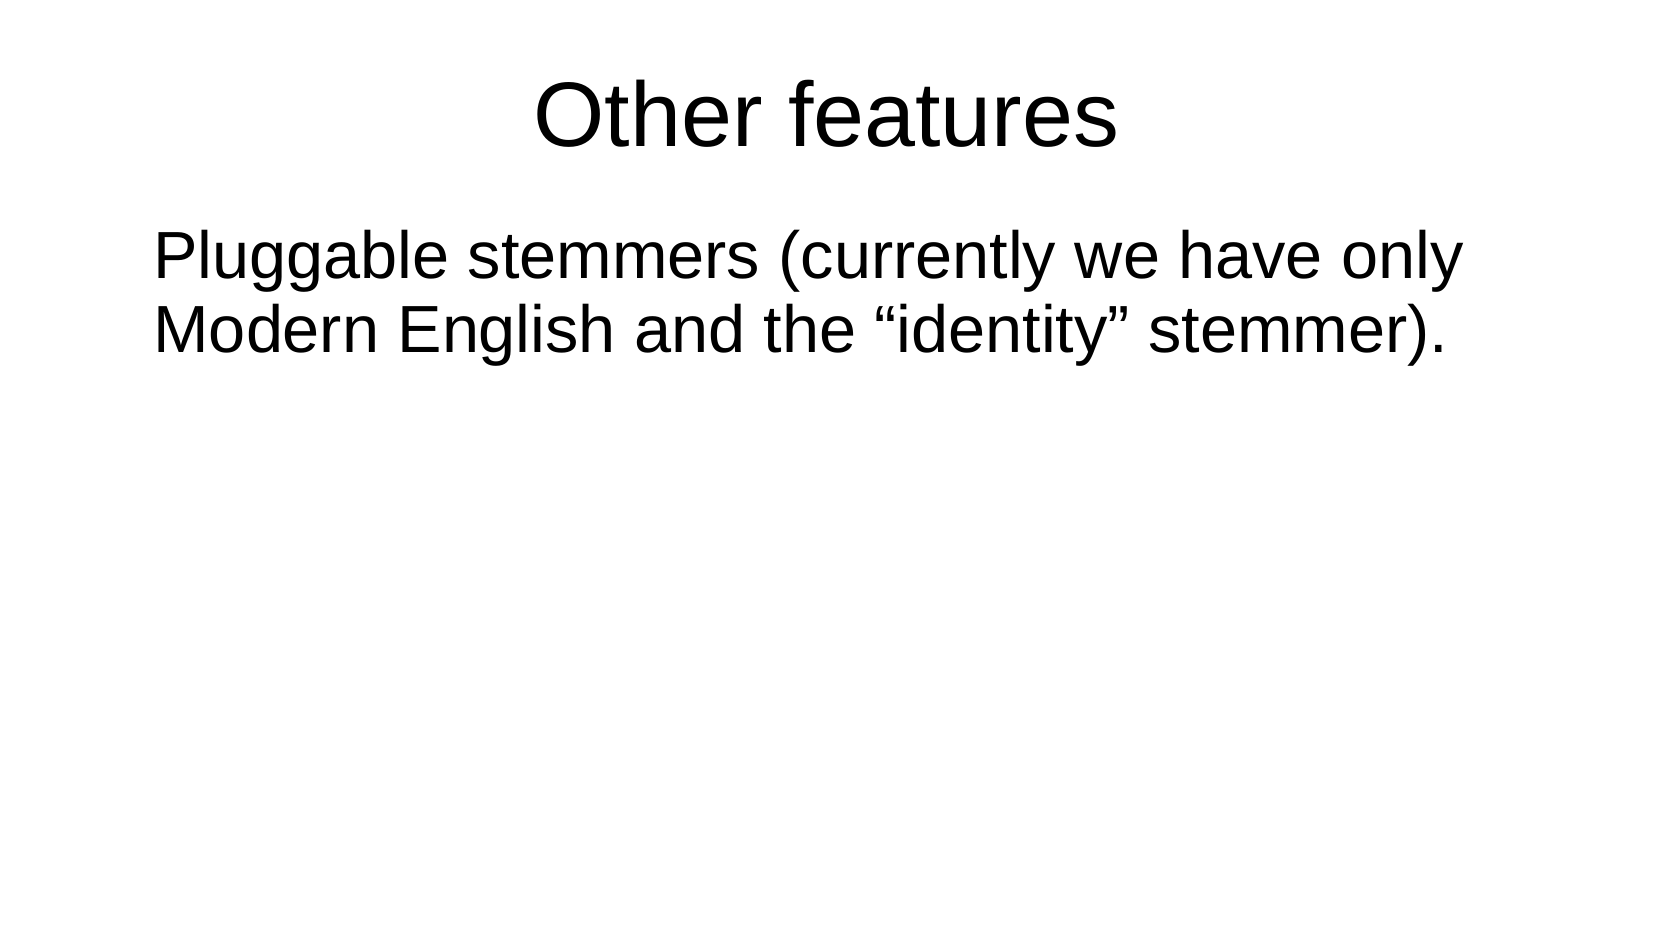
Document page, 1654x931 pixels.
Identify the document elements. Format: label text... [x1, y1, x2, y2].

list Pluggable stemmers (currently we have only Modern English and the “identity” stemmer). [82, 217, 1571, 758]
title Other features [82, 37, 1571, 193]
